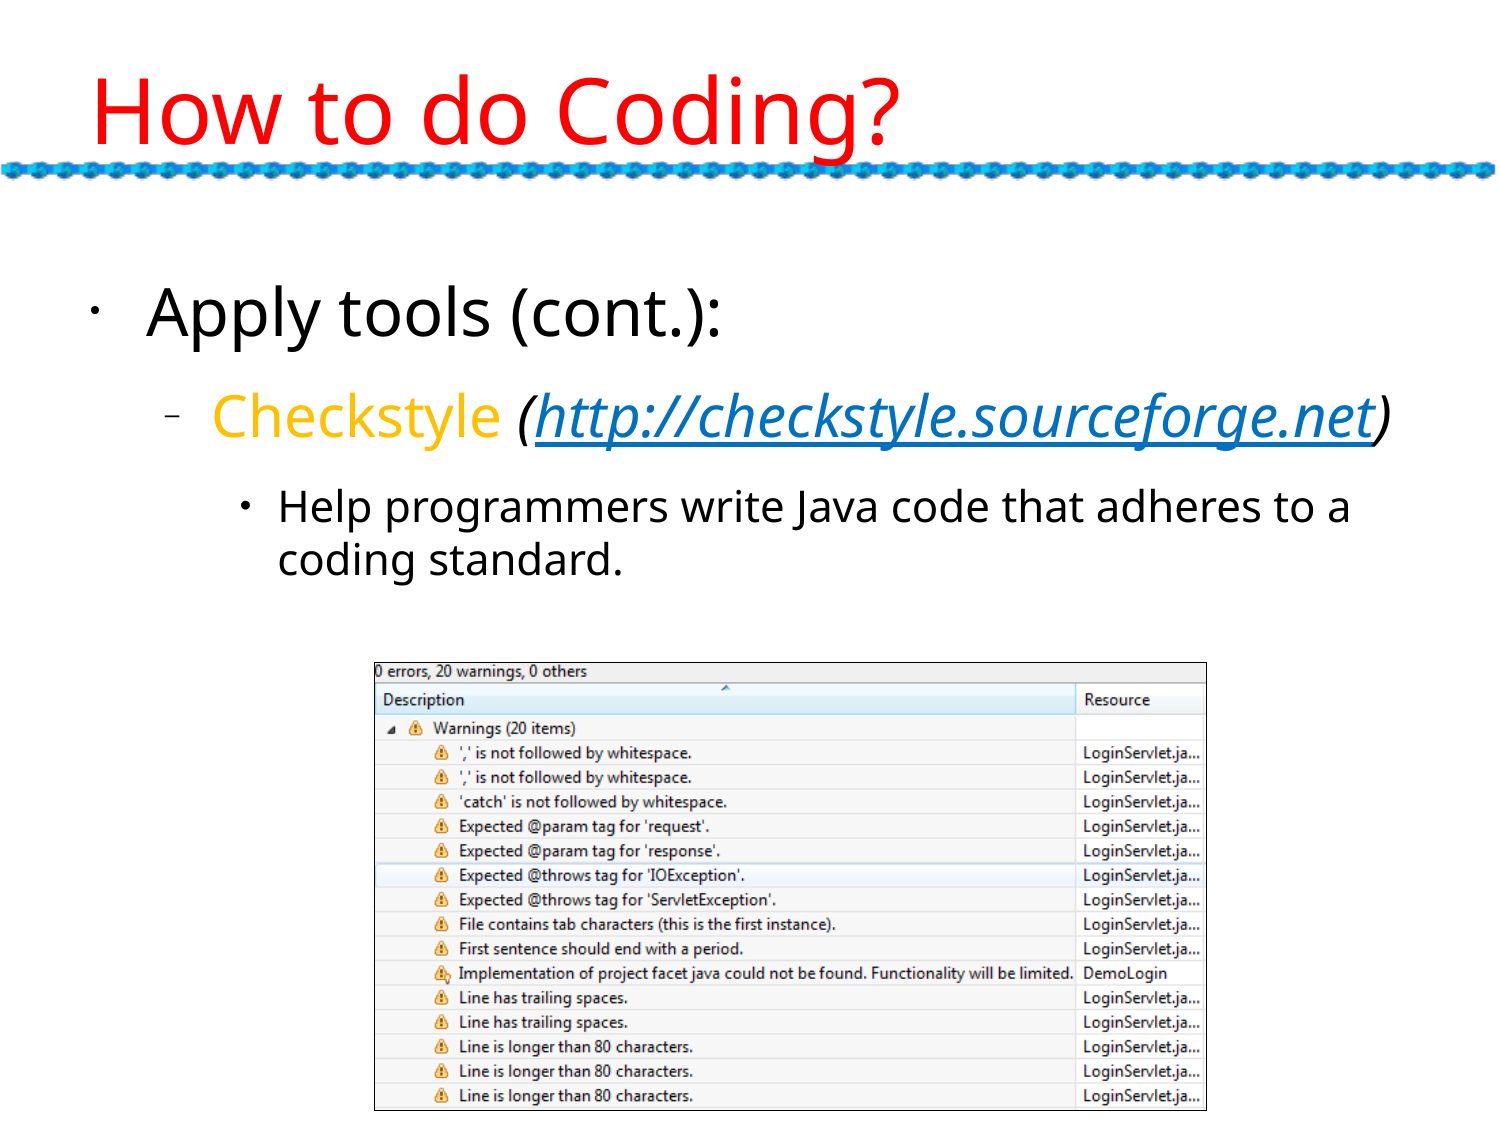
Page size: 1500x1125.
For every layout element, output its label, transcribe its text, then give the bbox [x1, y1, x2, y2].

list Apply tools (cont.): Checkstyle (http://checkstyle.sourceforge.net) Help programmers write Java code that adheres to a coding standard. [75, 262, 1425, 1005]
title How to do Coding? [75, 45, 1425, 233]
picture [1425, 161, 1499, 181]
picture [0, 161, 75, 181]
picture [375, 662, 1207, 1111]
